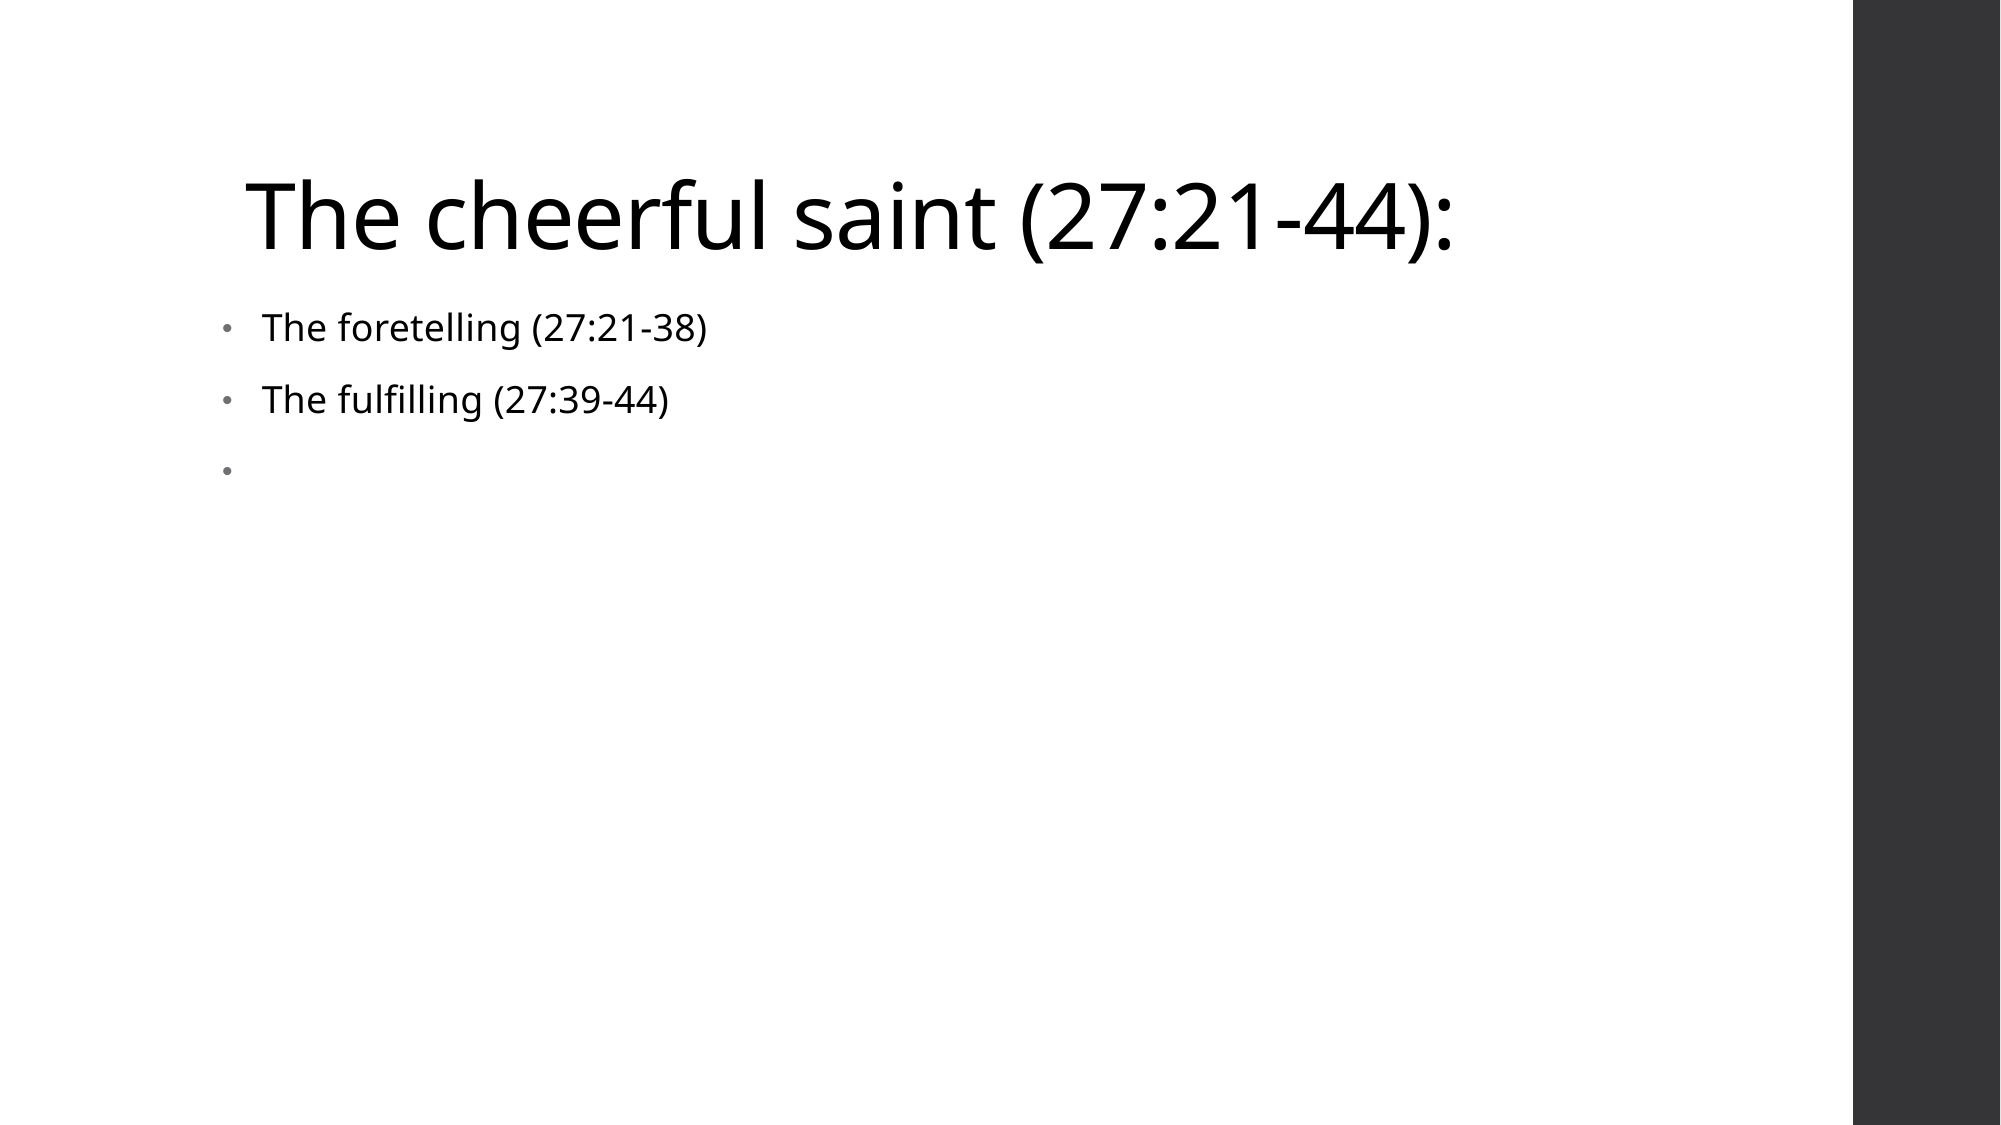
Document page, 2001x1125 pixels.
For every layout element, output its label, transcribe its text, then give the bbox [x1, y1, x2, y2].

list The foretelling (27:21-38) The fulfilling (27:39-44) [206, 299, 1617, 1014]
title The cheerful saint (27:21-44): [206, 60, 1797, 278]
